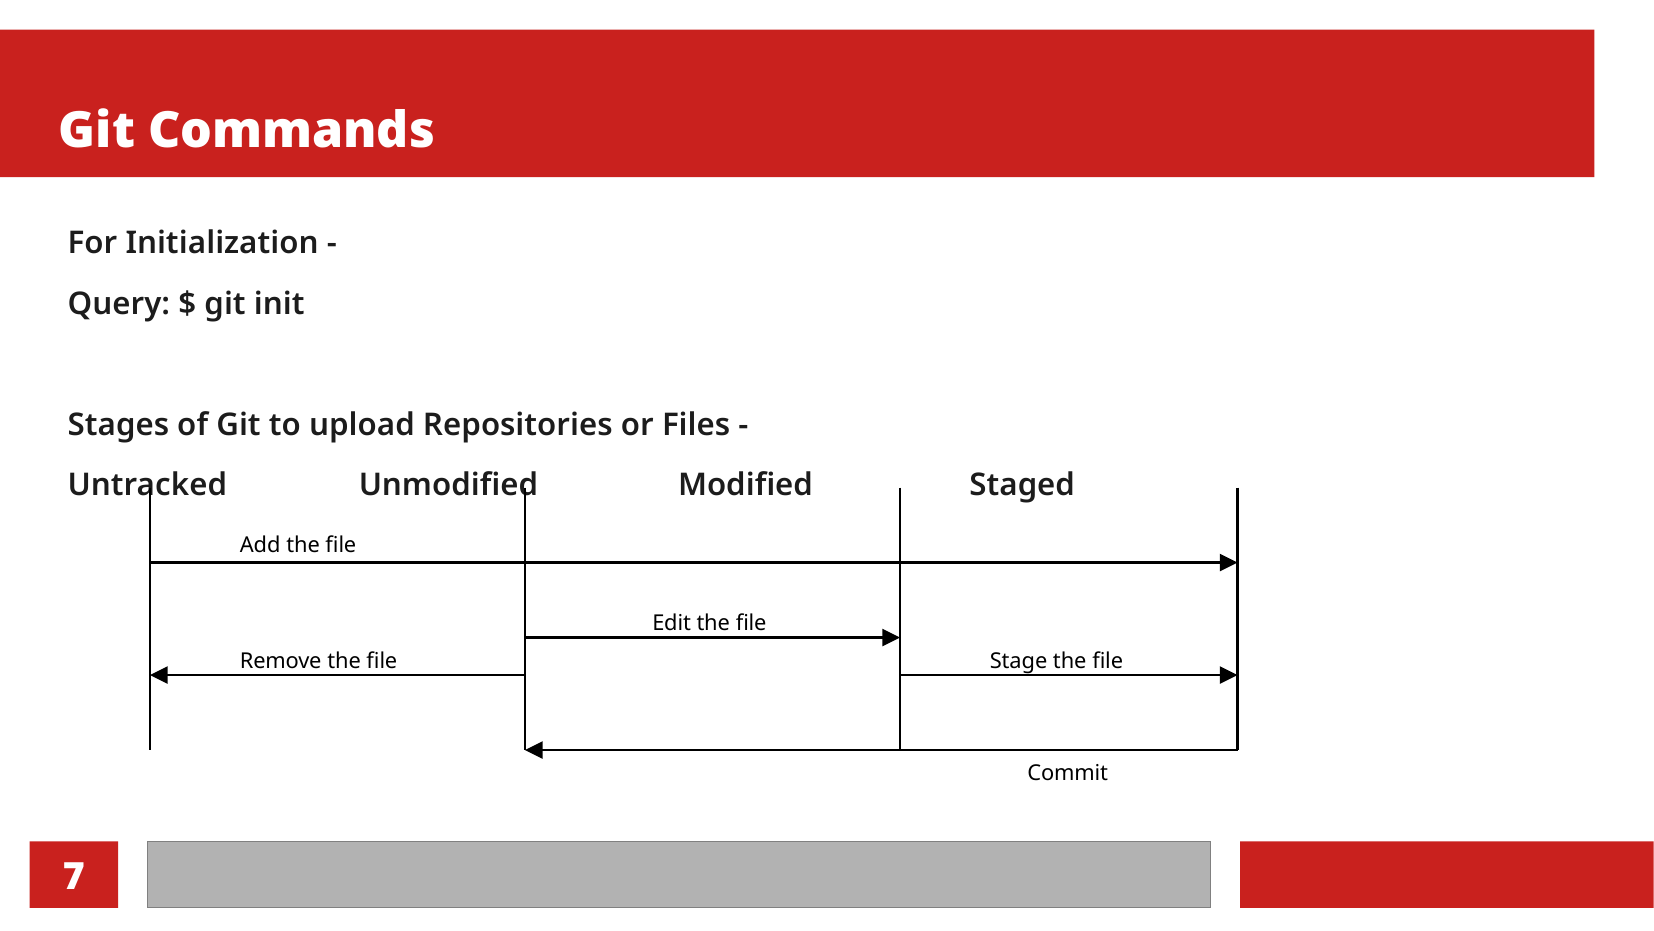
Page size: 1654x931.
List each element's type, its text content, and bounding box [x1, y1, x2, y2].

text_box Remove the file [225, 637, 451, 704]
list For Initialization - Query: $ git init Stages of Git to upload Repositories or Files - Untracked Unmodified Modified Staged [67, 220, 1574, 796]
text_box Commit [1012, 750, 1163, 791]
text_box Add the file [225, 522, 451, 563]
text_box Stage the file [975, 637, 1163, 678]
text_box Edit the file [637, 600, 863, 666]
title Git Commands [59, 44, 1595, 163]
